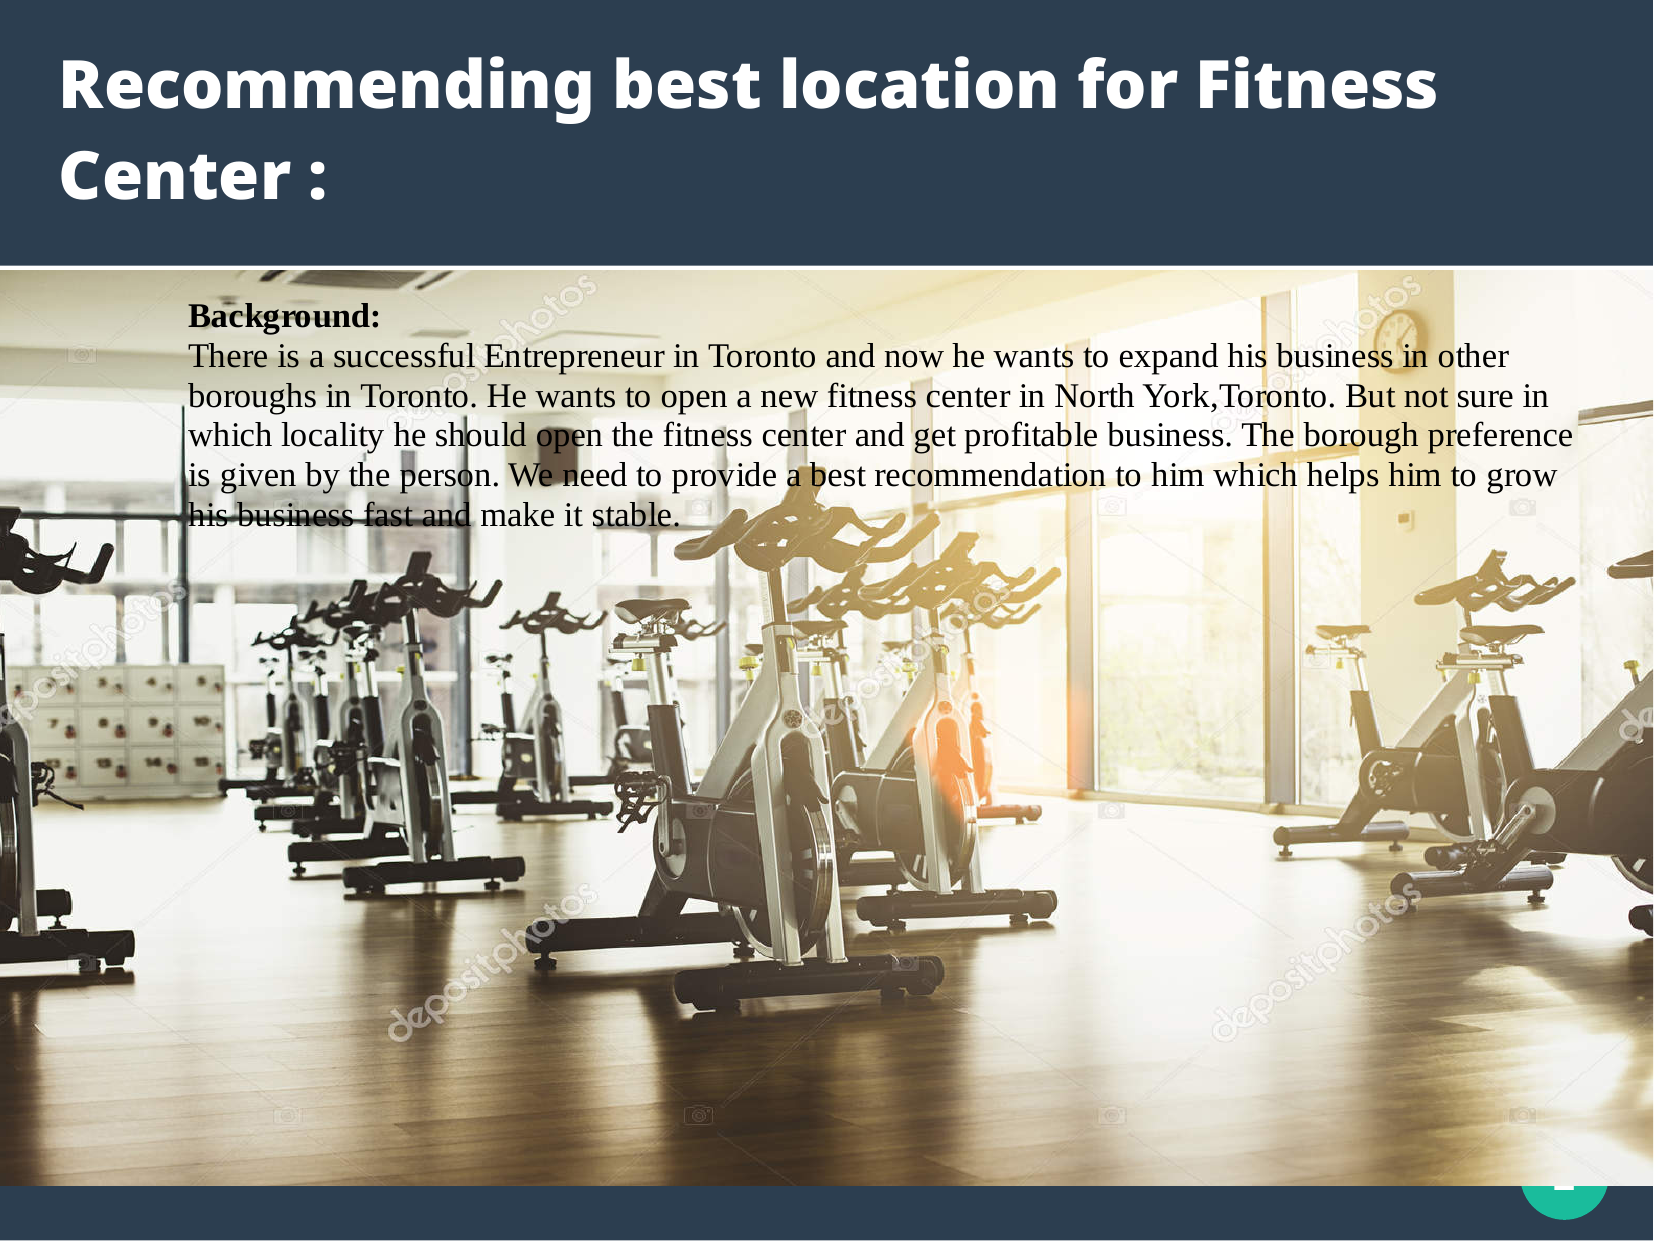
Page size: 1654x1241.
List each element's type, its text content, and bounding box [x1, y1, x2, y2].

title Recommending best location for Fitness Center : [58, 49, 1594, 207]
picture [0, 270, 1654, 1186]
chart [7, 208, 1588, 547]
